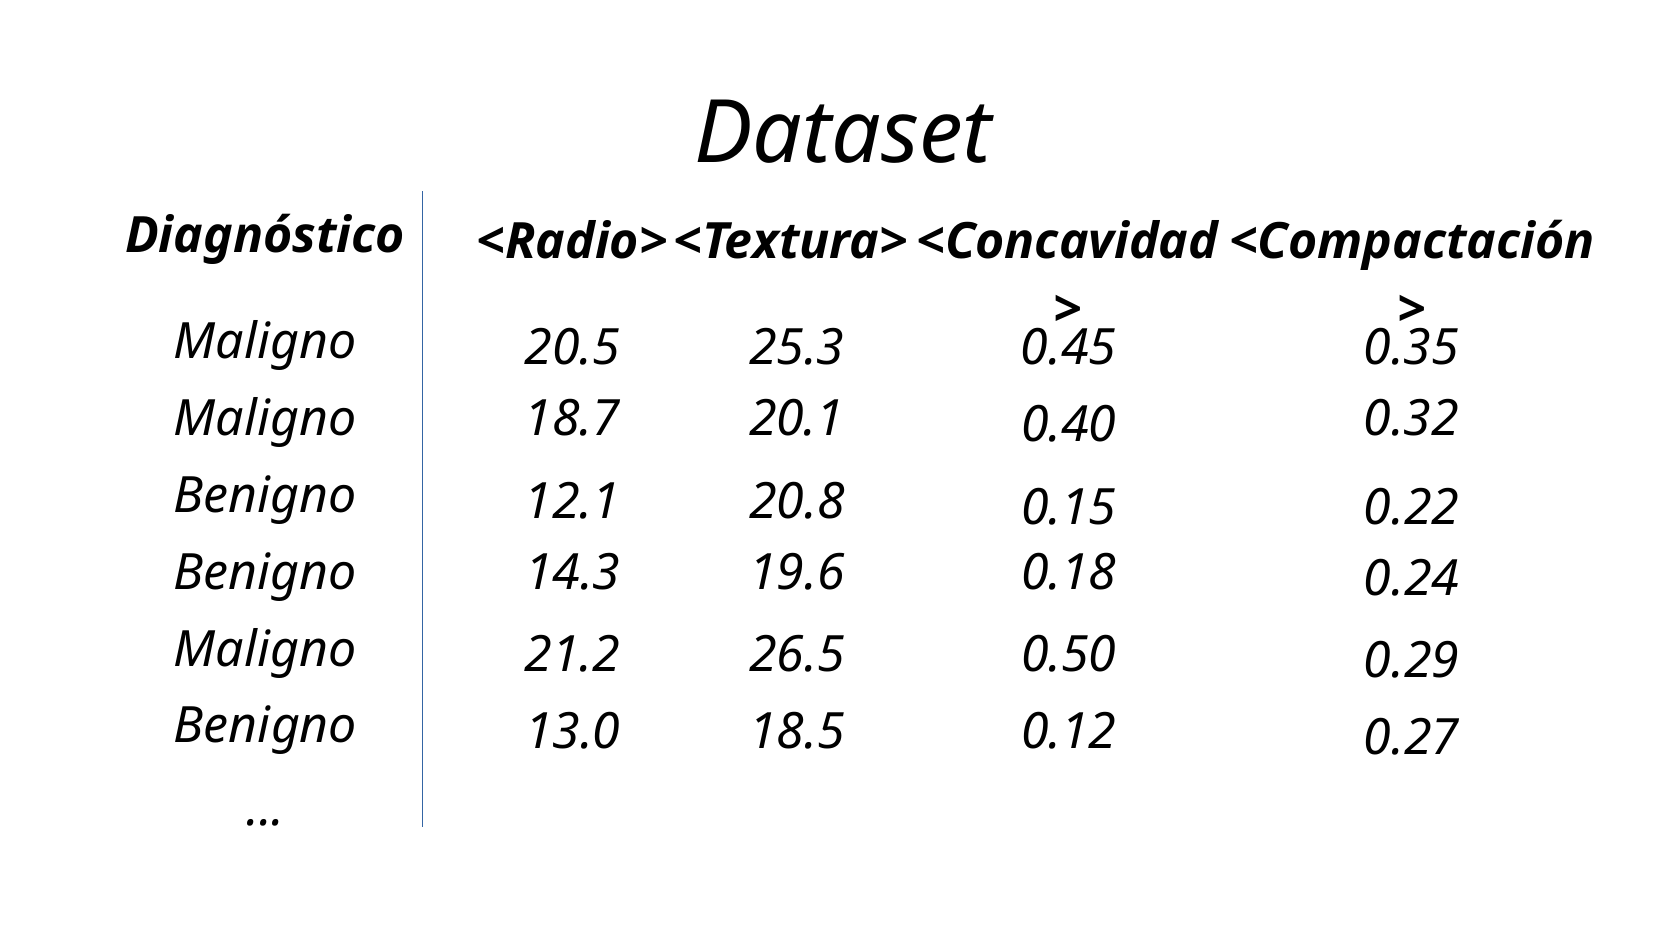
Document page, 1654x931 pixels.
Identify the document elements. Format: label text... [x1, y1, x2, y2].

text_box 26.5 [639, 611, 911, 676]
text_box 13.0 [415, 687, 639, 753]
text_box 12.1 [414, 457, 639, 523]
text_box 21.2 [414, 611, 639, 676]
text_box 18.7 [414, 374, 639, 440]
text_box 14.3 [414, 528, 639, 594]
text_box Maligno [107, 605, 424, 670]
text_box 20.1 [639, 374, 955, 440]
text_box 0.32 [1253, 374, 1570, 440]
text_box <Concavidad> [893, 197, 1210, 303]
text_box 0.24 [1254, 534, 1570, 600]
text_box 0.12 [911, 687, 1227, 753]
text_box 25.3 [639, 303, 910, 369]
text_box 0.18 [911, 528, 1227, 594]
text_box ... [107, 764, 424, 830]
text_box <Textura> [633, 197, 893, 263]
text_box Benigno [107, 681, 424, 747]
text_box <Radio> [414, 197, 633, 263]
text_box Benigno [107, 451, 423, 517]
text_box 0.29 [1253, 616, 1570, 682]
text_box 0.15 [911, 463, 1227, 528]
text_box 19.6 [639, 528, 911, 594]
text_box 20.8 [639, 457, 955, 523]
text_box Diagnóstico [107, 191, 209, 257]
text_box 0.35 [1253, 303, 1569, 369]
text_box 20.5 [414, 303, 639, 369]
text_box 0.22 [1253, 463, 1570, 529]
text_box 0.27 [1254, 693, 1570, 759]
text_box 0.50 [911, 611, 1227, 676]
text_box Dataset [209, 61, 1478, 259]
text_box 0.40 [910, 380, 1227, 446]
text_box Benigno [107, 528, 414, 594]
text_box 0.45 [910, 303, 1227, 369]
text_box Maligno [107, 298, 423, 363]
text_box <Compactación> [1210, 197, 1614, 313]
text_box 18.5 [639, 687, 911, 753]
text_box Maligno [107, 374, 414, 440]
